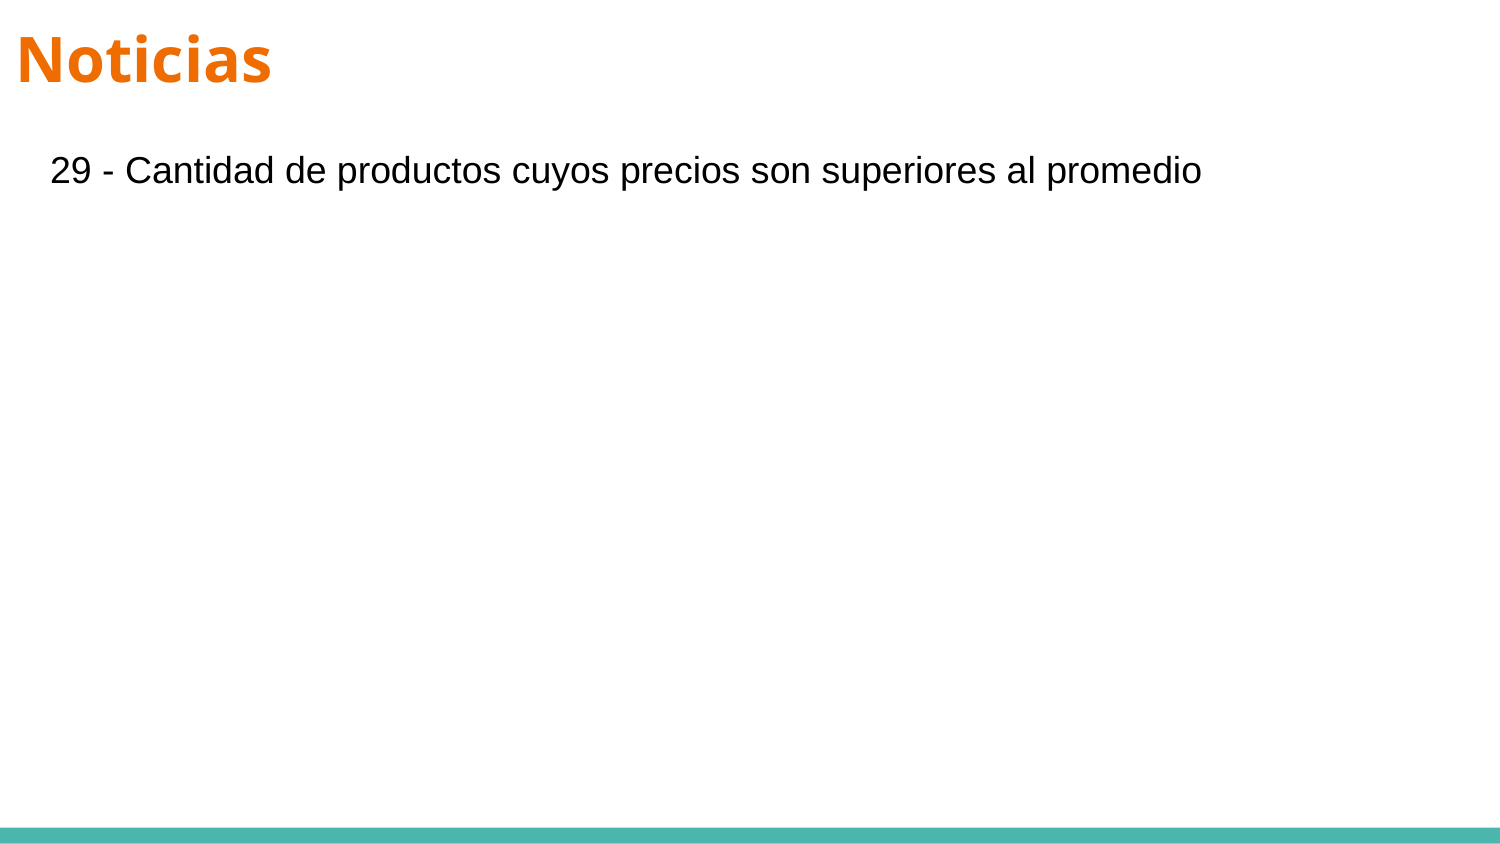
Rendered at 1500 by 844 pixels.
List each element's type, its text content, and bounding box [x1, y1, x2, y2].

title Noticias [0, 0, 1398, 116]
text_box 29 - Cantidad de productos cuyos precios son superiores al promedio [35, 141, 1394, 241]
